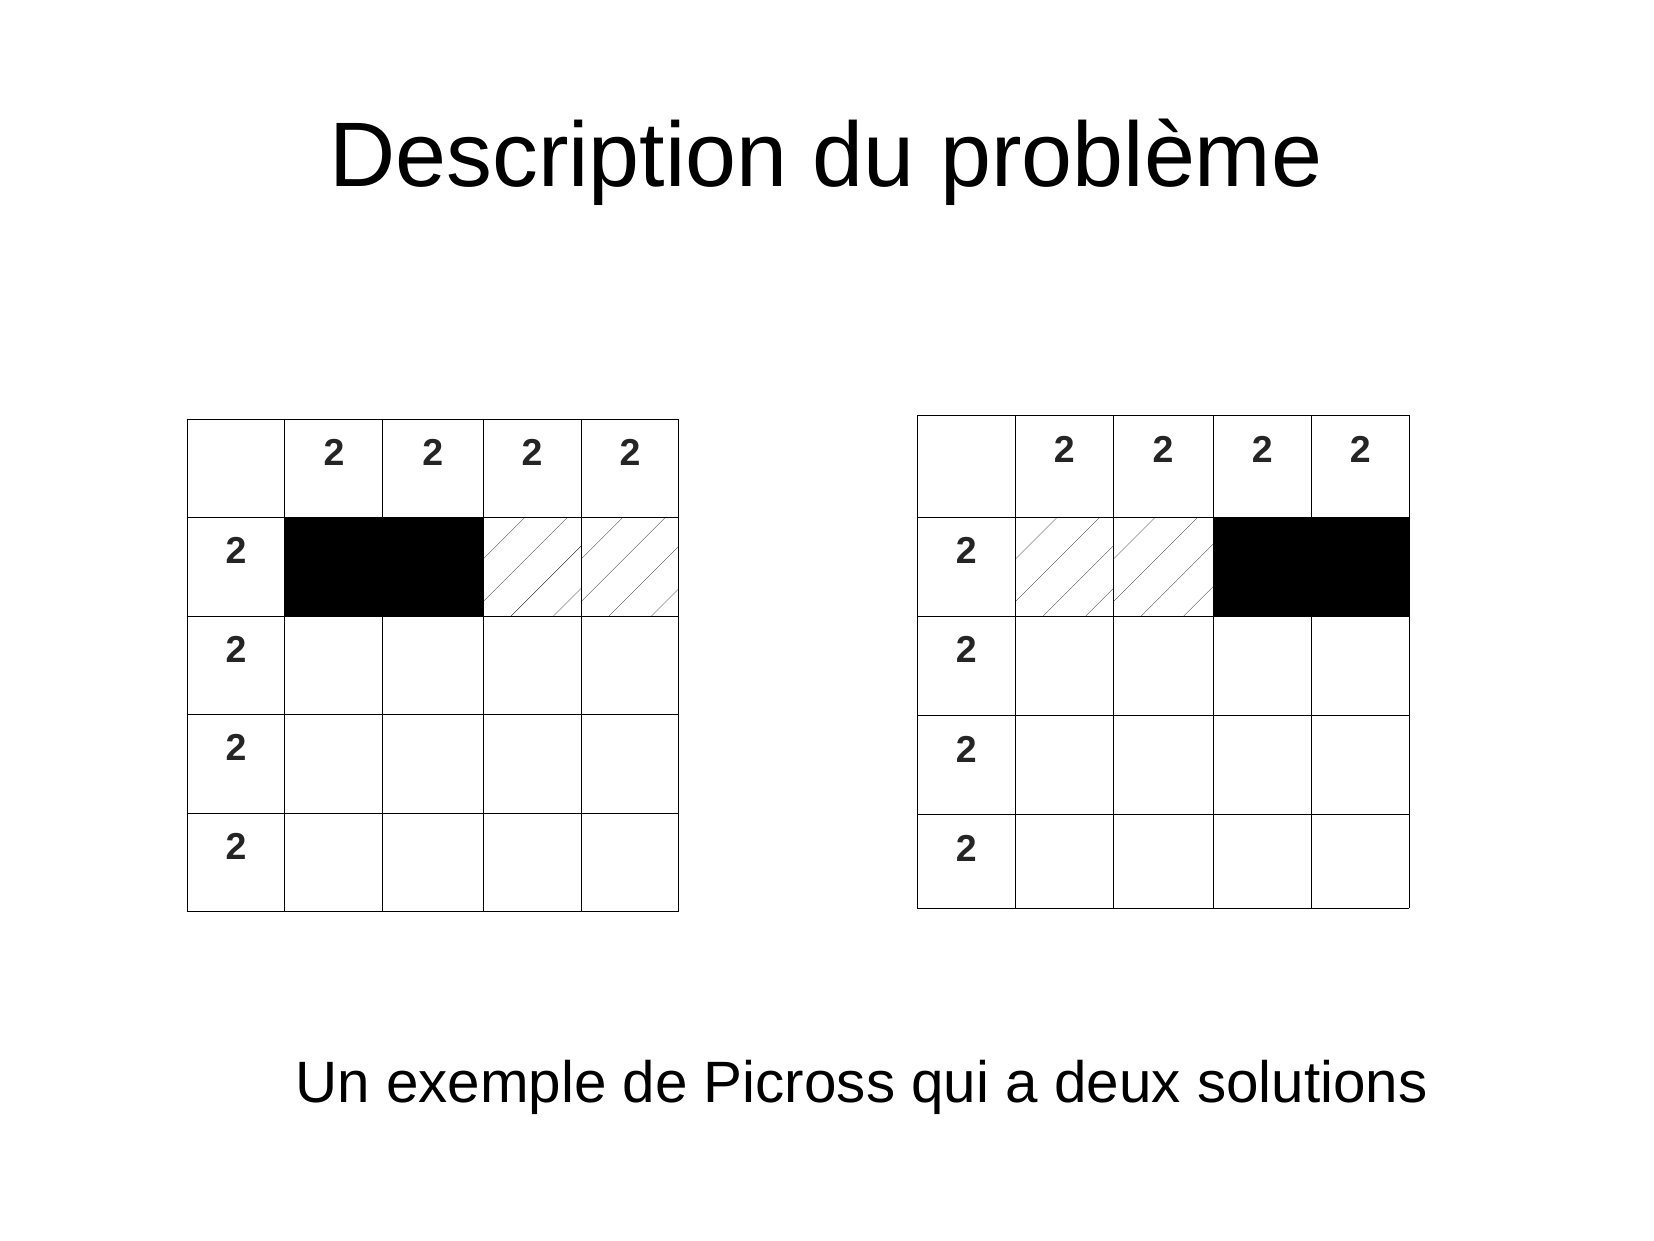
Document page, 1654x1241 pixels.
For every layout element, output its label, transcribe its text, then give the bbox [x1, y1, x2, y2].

table_cell [484, 617, 581, 714]
table_cell [285, 814, 382, 911]
table_cell [582, 814, 678, 911]
table_cell [285, 518, 382, 616]
table_cell [383, 715, 483, 813]
table_cell [582, 617, 678, 714]
table_cell 2 [918, 815, 1015, 908]
table_header 2 [582, 420, 678, 517]
table_cell [582, 715, 678, 813]
title Description du problème [82, 49, 1571, 257]
table_cell [1214, 716, 1311, 814]
table_cell [1114, 518, 1213, 616]
table_header 2 [1312, 416, 1409, 517]
table_cell [1312, 716, 1409, 814]
table_cell [383, 617, 483, 714]
table_header [188, 420, 284, 517]
table_cell [1016, 617, 1113, 715]
table_cell [1214, 518, 1311, 616]
table_cell [1214, 815, 1311, 908]
table_cell 2 [918, 716, 1015, 814]
table_cell [285, 617, 382, 714]
table_header [918, 416, 1015, 517]
table_cell 2 [918, 518, 1015, 616]
table_header 2 [1016, 416, 1113, 517]
table_cell [285, 715, 382, 813]
table_cell [1114, 815, 1213, 908]
table_header 2 [285, 420, 382, 517]
table_header 2 [1114, 416, 1213, 517]
table_header 2 [484, 420, 581, 517]
table_cell [1016, 518, 1113, 616]
table_cell 2 [918, 617, 1015, 715]
table_cell [1312, 815, 1409, 908]
table_cell [1114, 716, 1213, 814]
table_cell [1312, 617, 1409, 715]
table_cell [1016, 716, 1113, 814]
table_cell [1114, 617, 1213, 715]
table_cell 2 [188, 814, 284, 911]
table_header 2 [1214, 416, 1311, 517]
table_cell 2 [188, 617, 284, 714]
table_cell [484, 715, 581, 813]
table_cell 2 [188, 715, 284, 813]
table_cell [383, 518, 483, 616]
table_cell [1214, 617, 1311, 715]
table_cell [484, 518, 581, 616]
table_cell 2 [188, 518, 284, 616]
table_cell [1312, 518, 1409, 616]
table_cell [484, 814, 581, 911]
table_header 2 [383, 420, 483, 517]
table_cell [582, 518, 678, 616]
text_box Un exemple de Picross qui a deux solutions [271, 1039, 1453, 1120]
table_cell [1016, 815, 1113, 908]
table_cell [383, 814, 483, 911]
